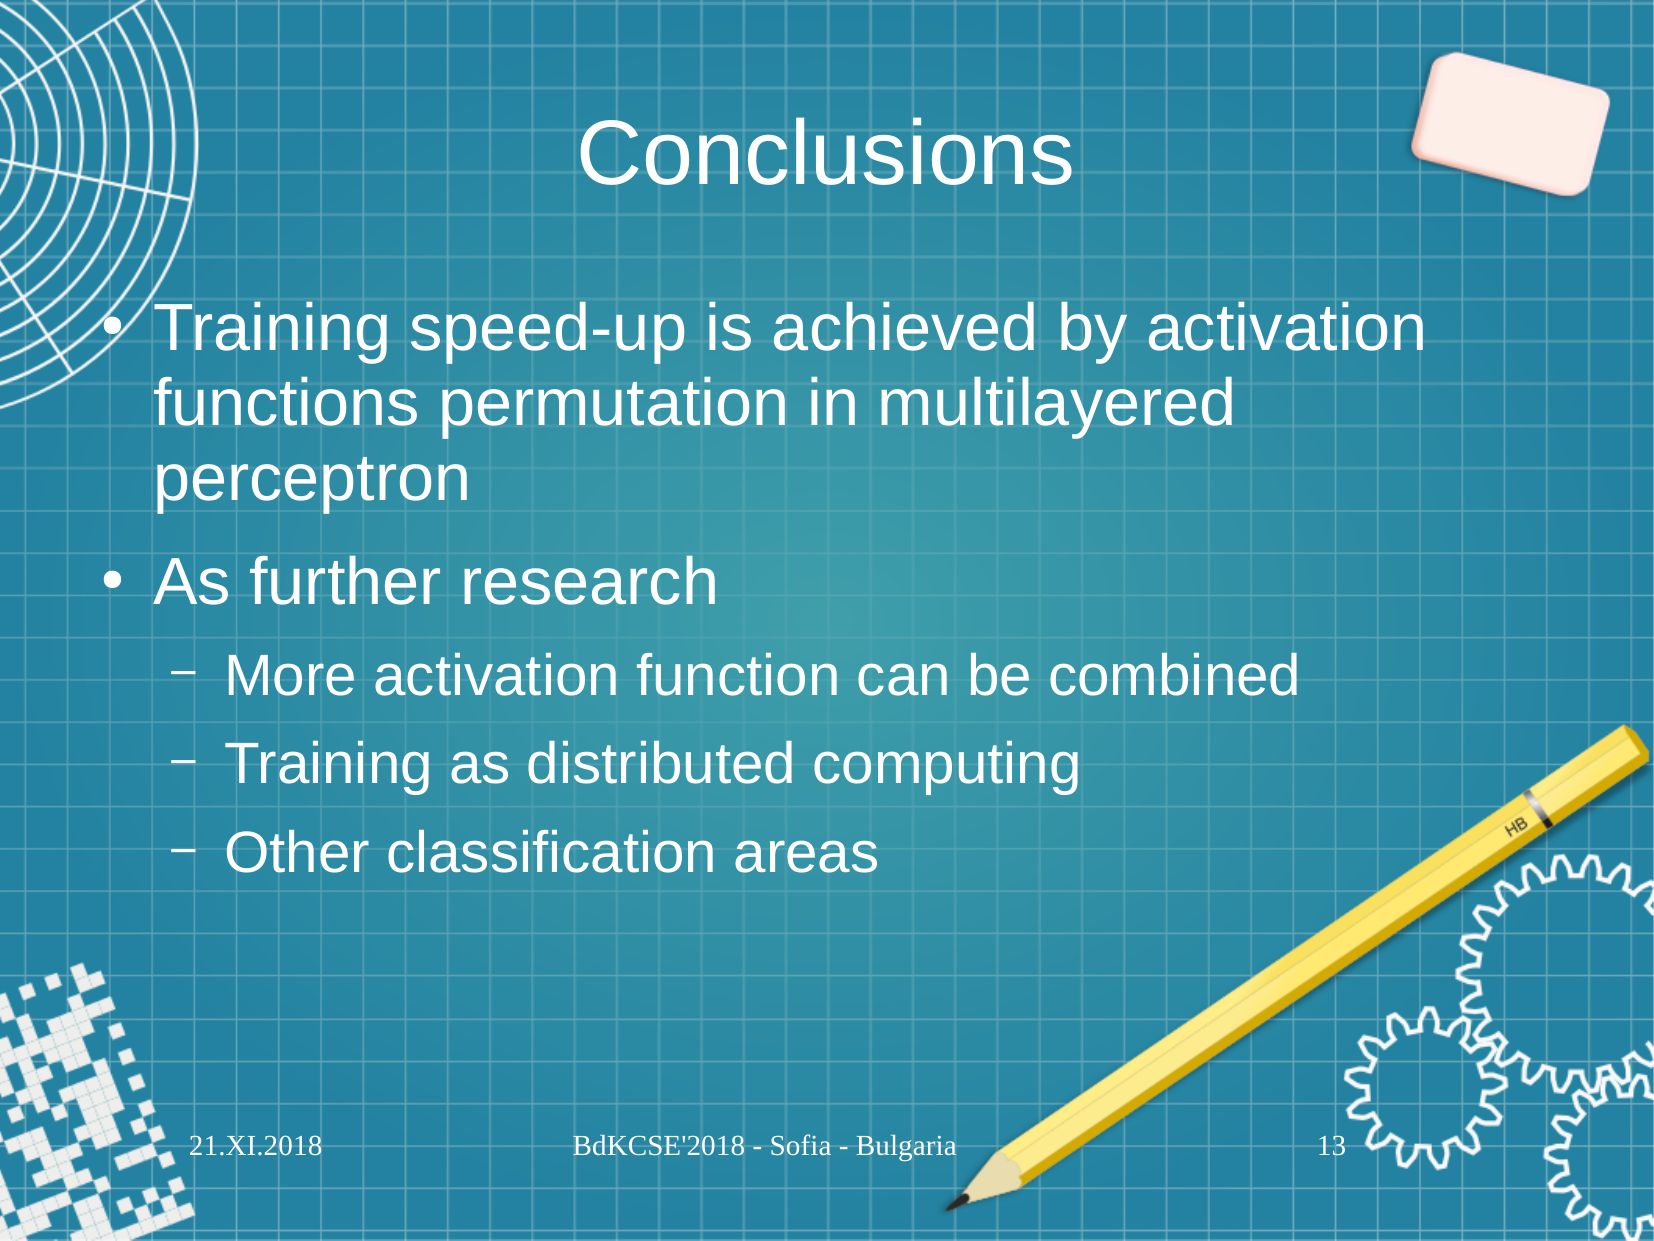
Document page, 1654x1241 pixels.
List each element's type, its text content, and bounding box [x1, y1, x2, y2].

picture [0, 0, 1654, 1241]
list Training speed-up is achieved by activation functions permutation in multilayered perceptron As further research More activation function can be combined Training as distributed computing Other classification areas [82, 290, 1571, 1010]
title Conclusions [82, 49, 1571, 257]
